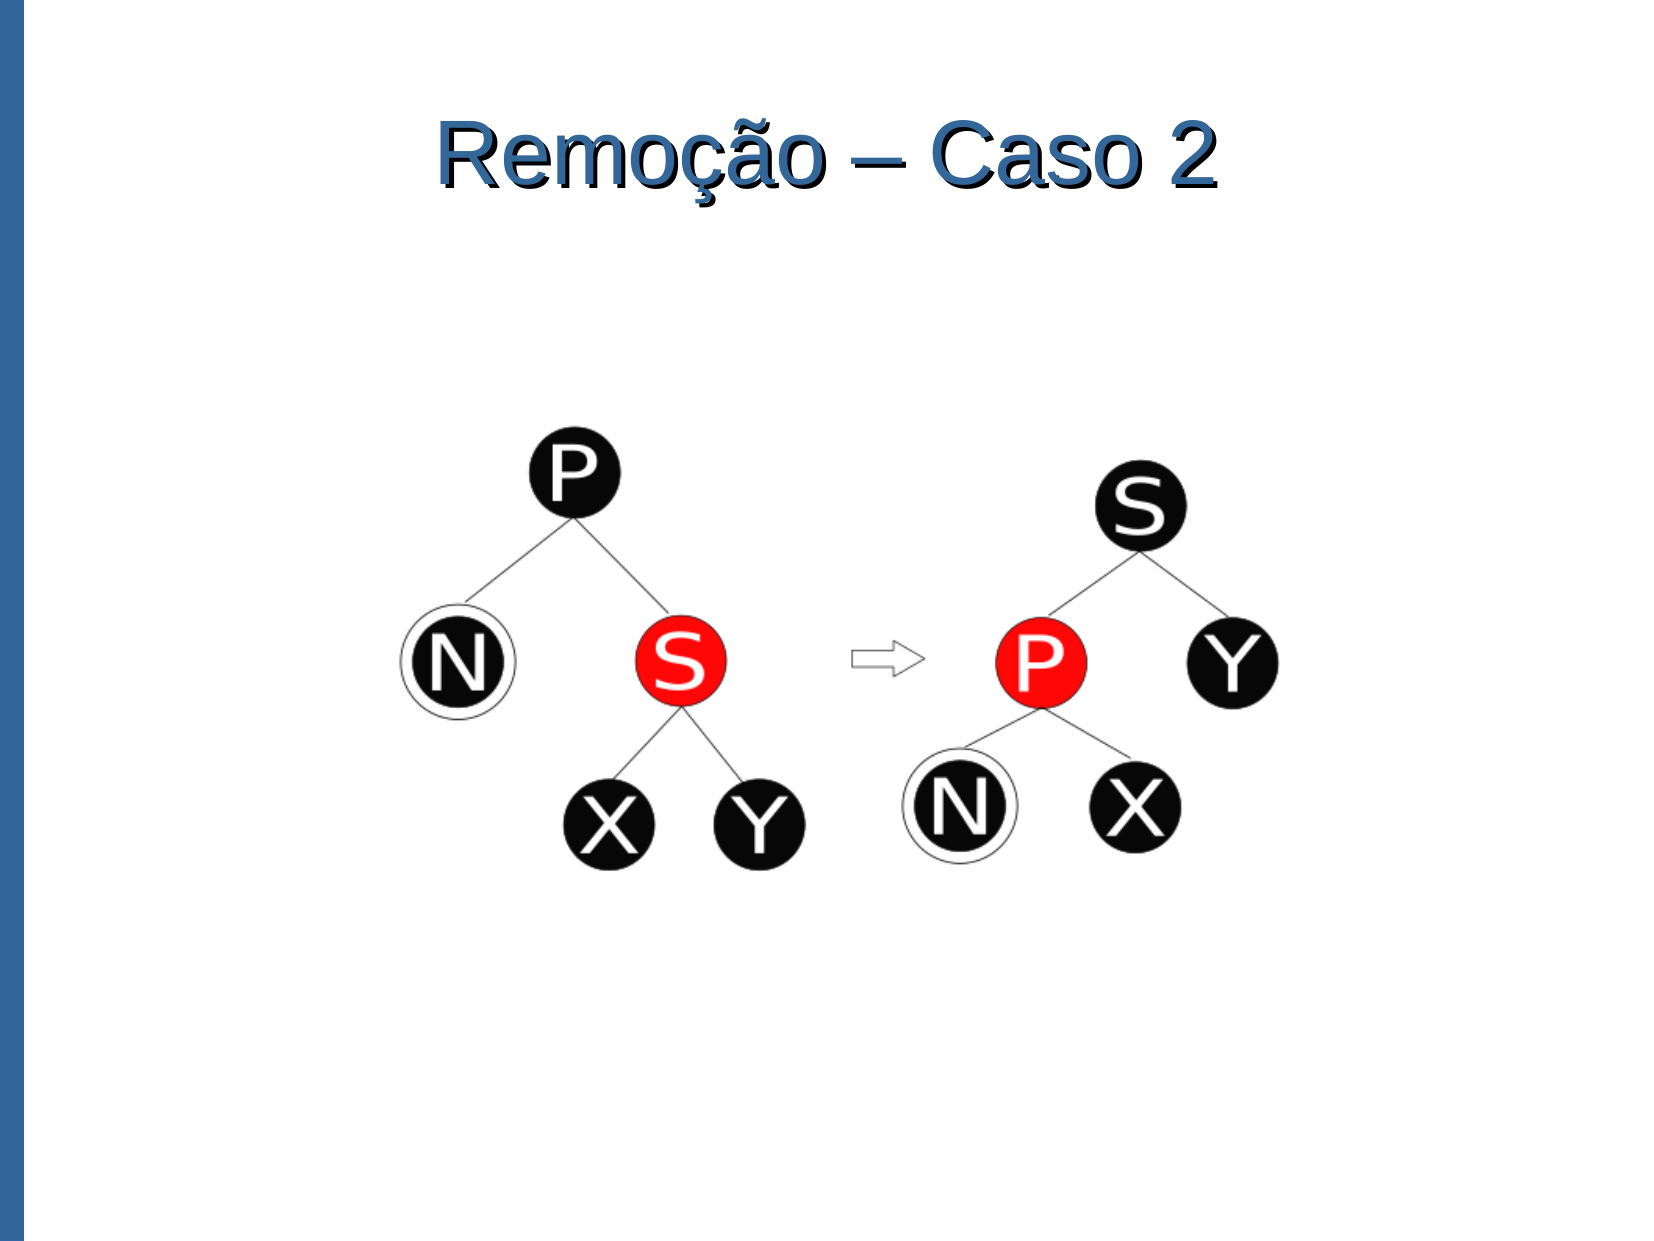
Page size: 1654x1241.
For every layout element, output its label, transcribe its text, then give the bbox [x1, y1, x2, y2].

picture [370, 376, 1341, 921]
title Remoção – Caso 2 [82, 49, 1571, 257]
